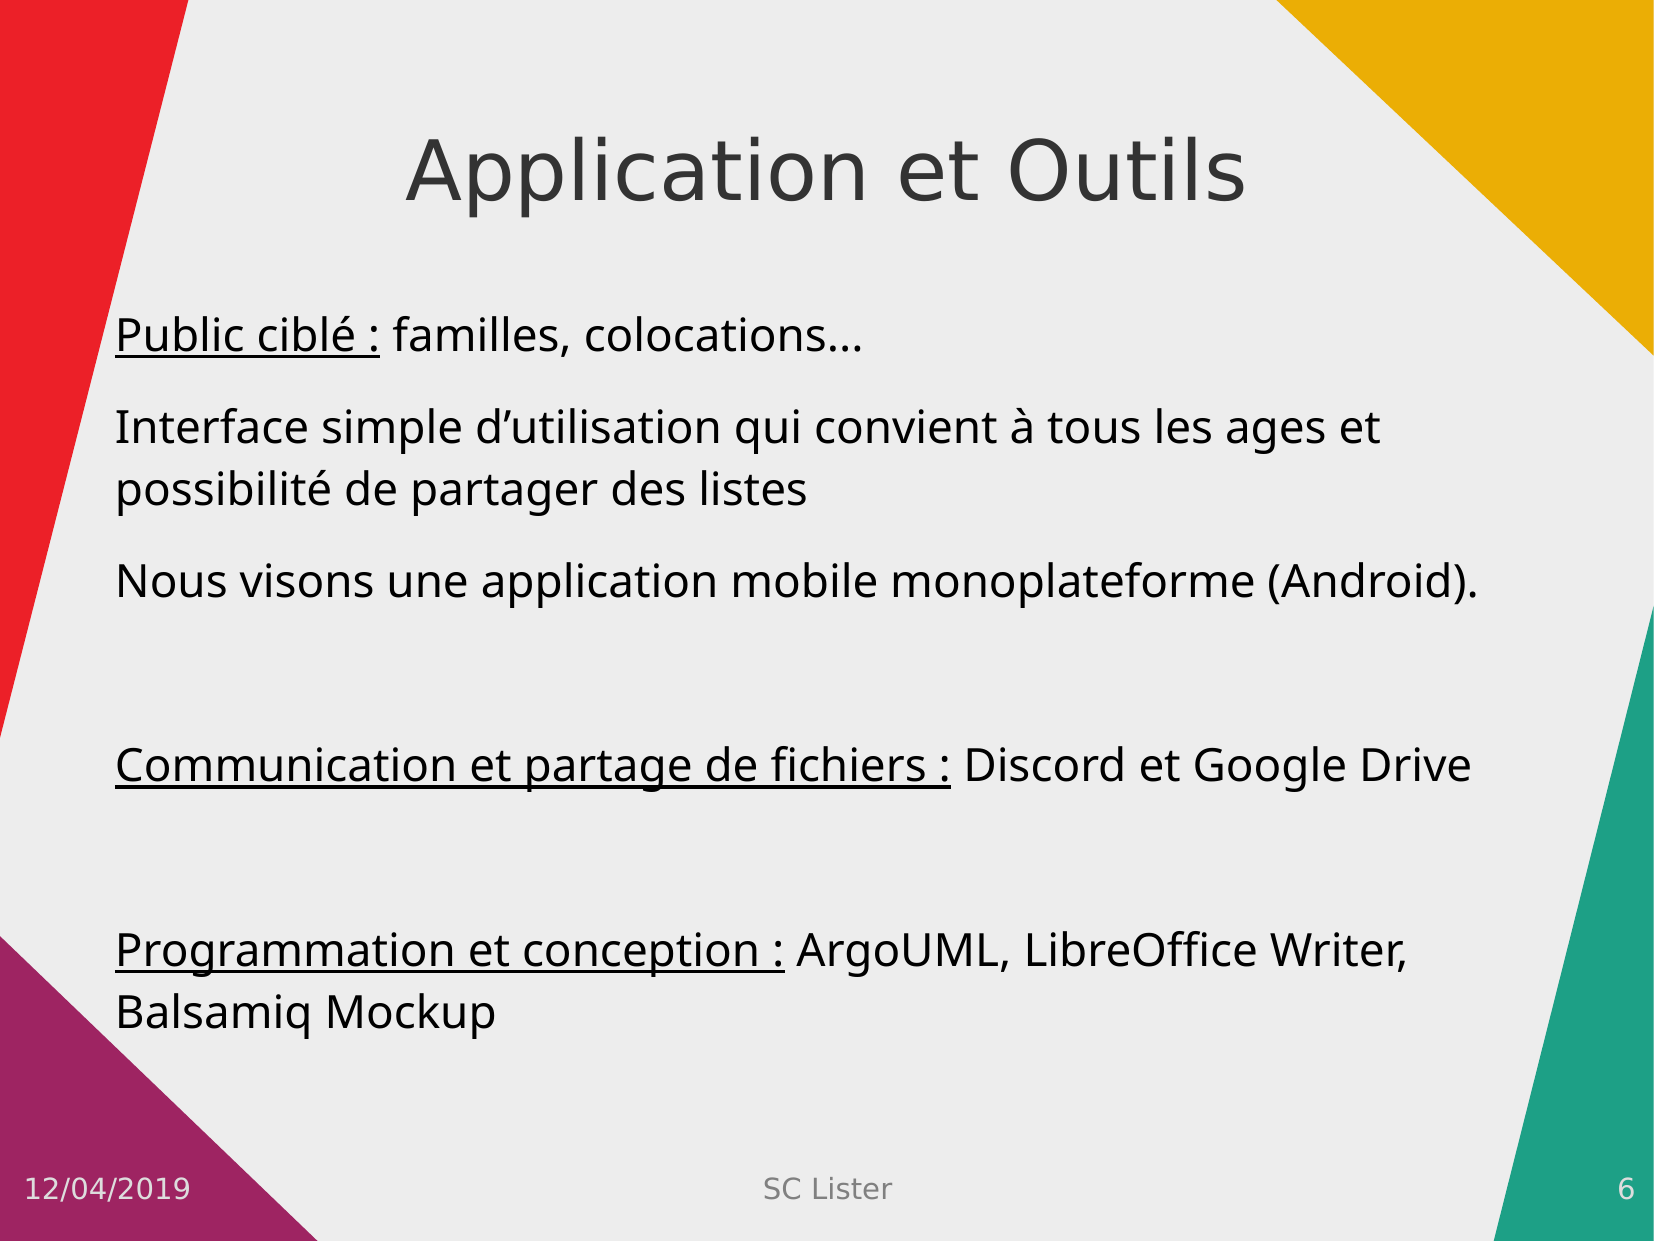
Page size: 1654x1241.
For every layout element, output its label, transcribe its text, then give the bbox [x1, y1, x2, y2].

list Public ciblé : familles, colocations... Interface simple d’utilisation qui convient à tous les ages et possibilité de partager des listes Nous visons une application mobile monoplateforme (Android). Communication et partage de fichiers : Discord et Google Drive Programmation et conception : ArgoUML, LibreOffice Writer, Balsamiq Mockup [114, 302, 1539, 1033]
title Application et Outils [114, 73, 1539, 271]
